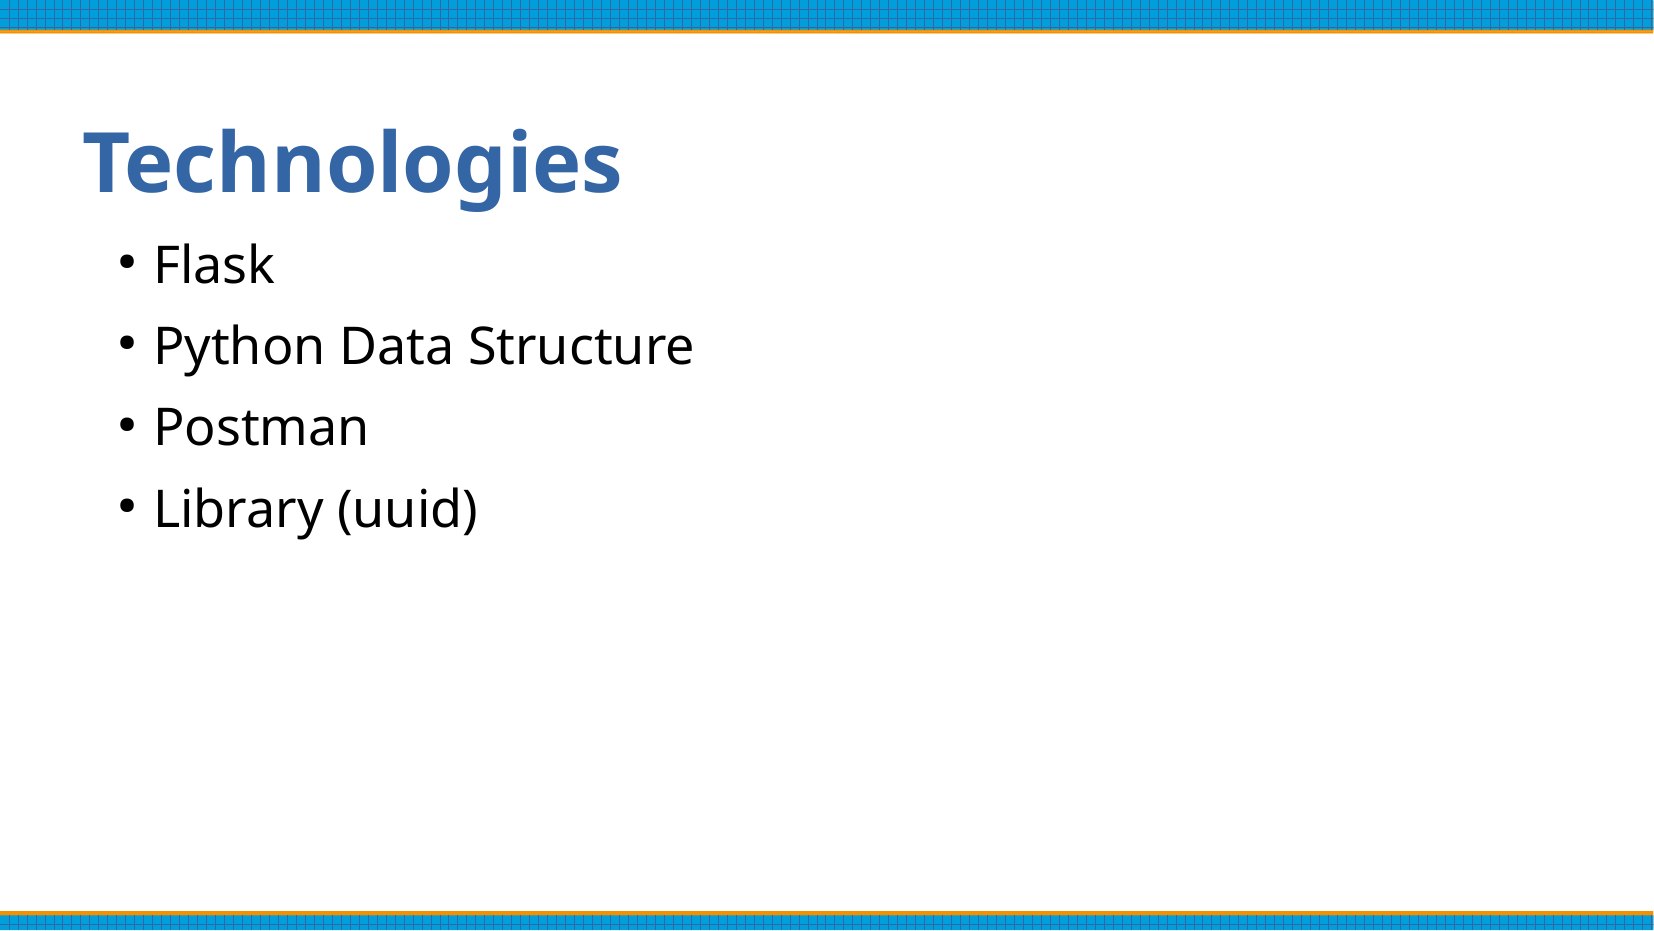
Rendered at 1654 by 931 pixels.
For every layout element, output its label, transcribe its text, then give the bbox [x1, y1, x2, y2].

subtitle Technologies Flask Python Data Structure Postman Library (uuid) [82, 103, 1571, 824]
